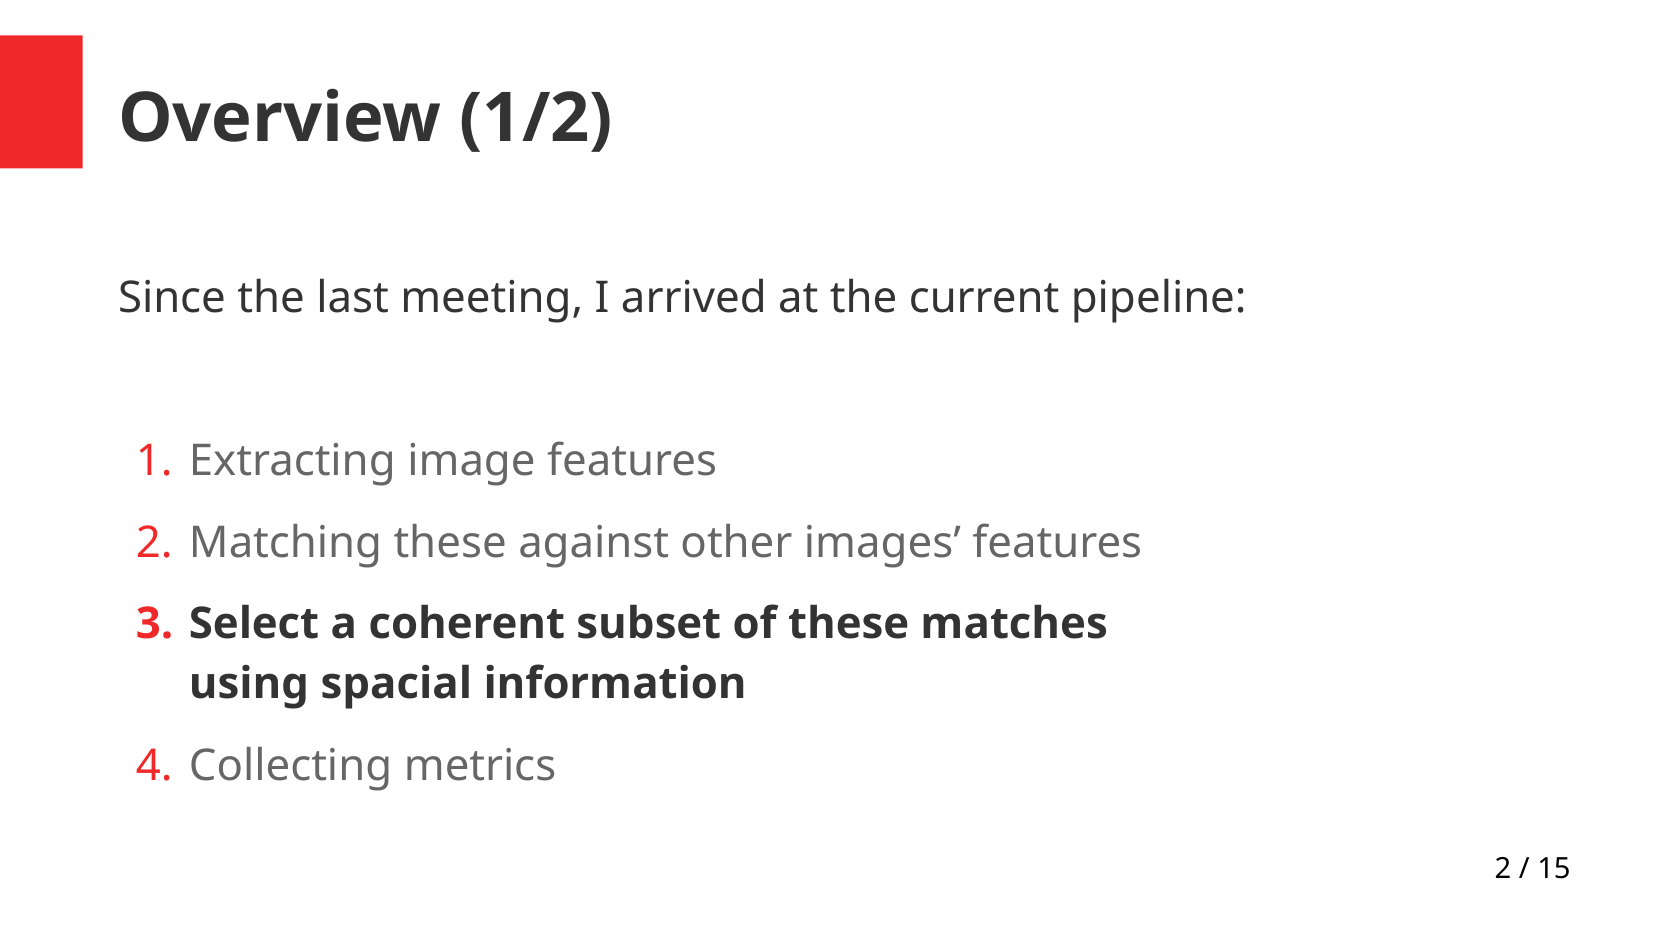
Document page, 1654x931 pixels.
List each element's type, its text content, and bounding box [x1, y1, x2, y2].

title Overview (1/2) [118, 37, 1571, 193]
list Since the last meeting, I arrived at the current pipeline: Extracting image features Matching these against other images’ features Select a coherent subset of these matches using spacial information Collecting metrics [118, 265, 1536, 806]
